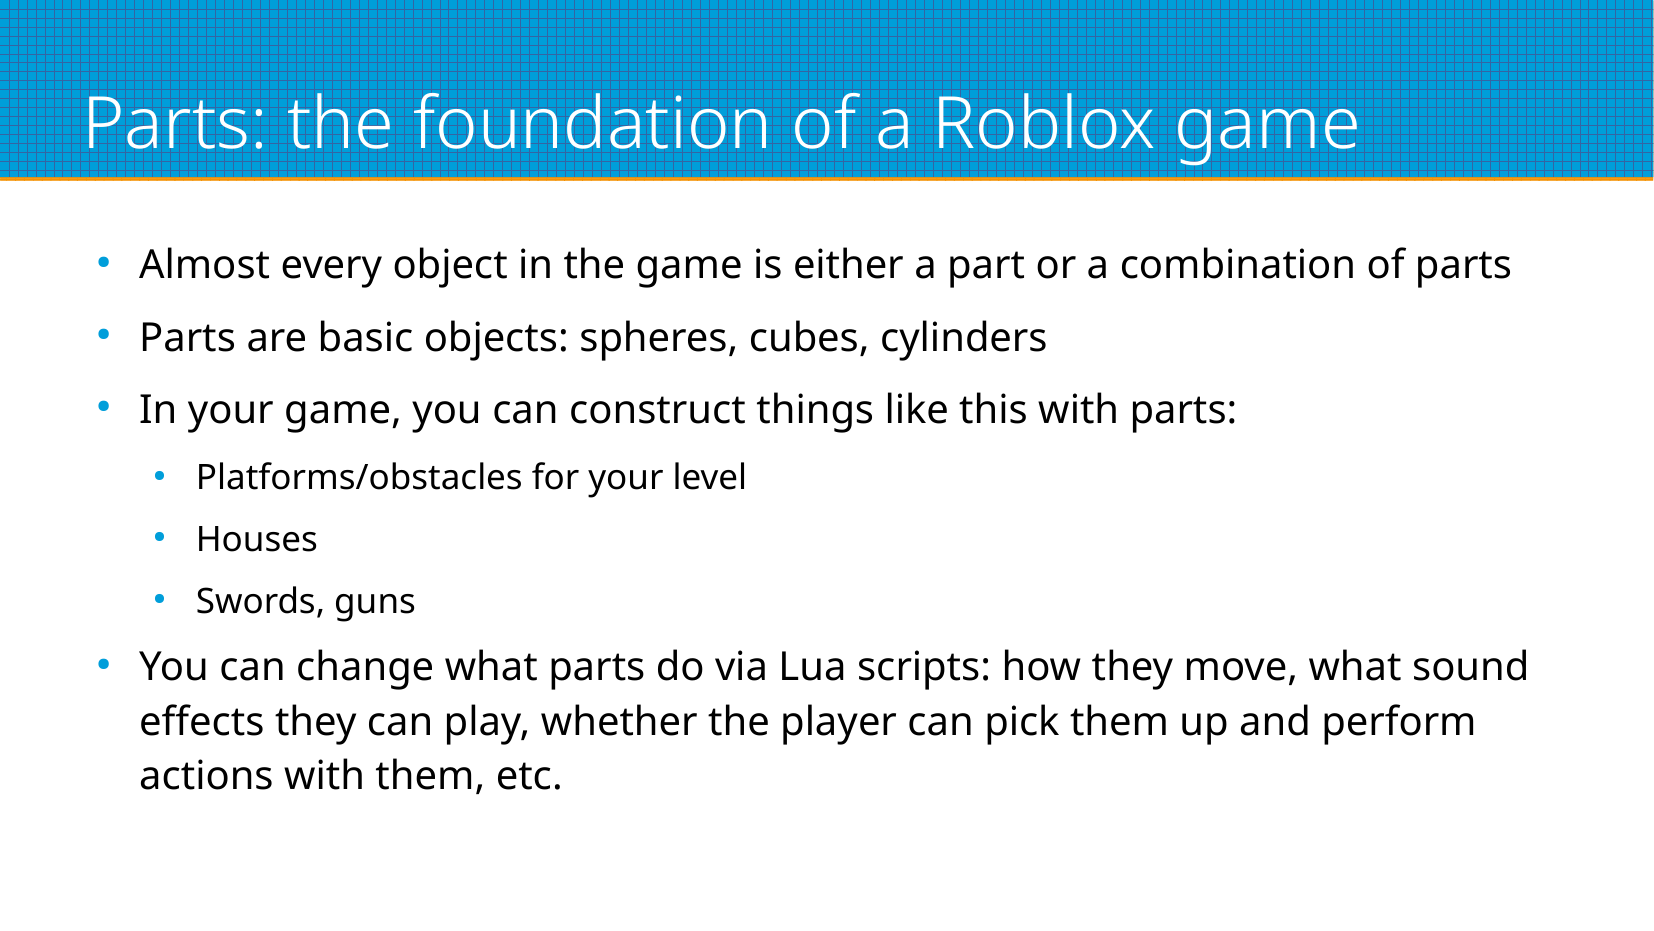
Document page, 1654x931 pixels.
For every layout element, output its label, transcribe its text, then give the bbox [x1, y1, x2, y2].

title Parts: the foundation of a Roblox game [82, 14, 1571, 171]
list Almost every object in the game is either a part or a combination of parts Parts are basic objects: spheres, cubes, cylinders In your game, you can construct things like this with parts: Platforms/obstacles for your level Houses Swords, guns You can change what parts do via Lua scripts: how they move, what sound effects they can play, whether the player can pick them up and perform actions with them, etc. [82, 236, 1538, 811]
